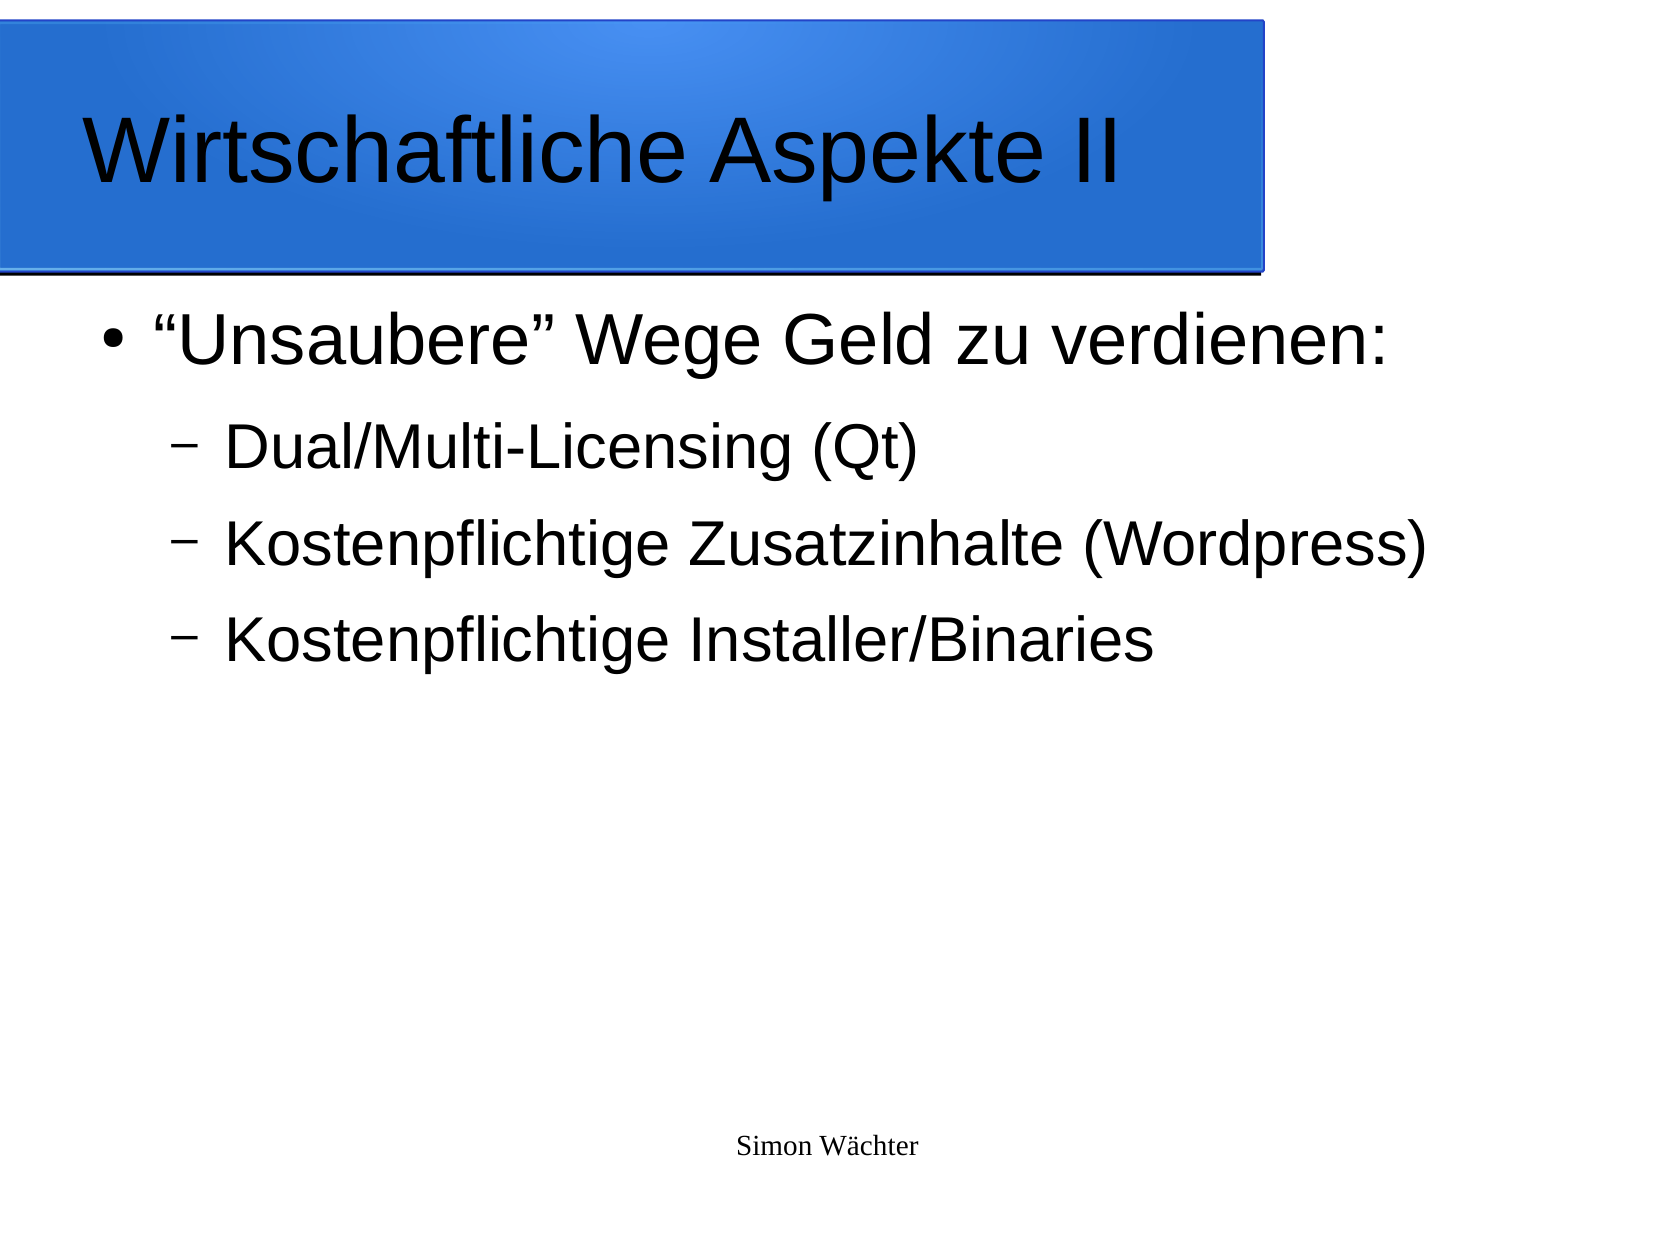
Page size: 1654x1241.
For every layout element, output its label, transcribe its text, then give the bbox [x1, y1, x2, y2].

title Wirtschaftliche Aspekte II [82, 47, 1235, 252]
list “Unsaubere” Wege Geld zu verdienen: Dual/Multi-Licensing (Qt) Kostenpflichtige Zusatzinhalte (Wordpress) Kostenpflichtige Installer/Binaries [82, 299, 1571, 1019]
